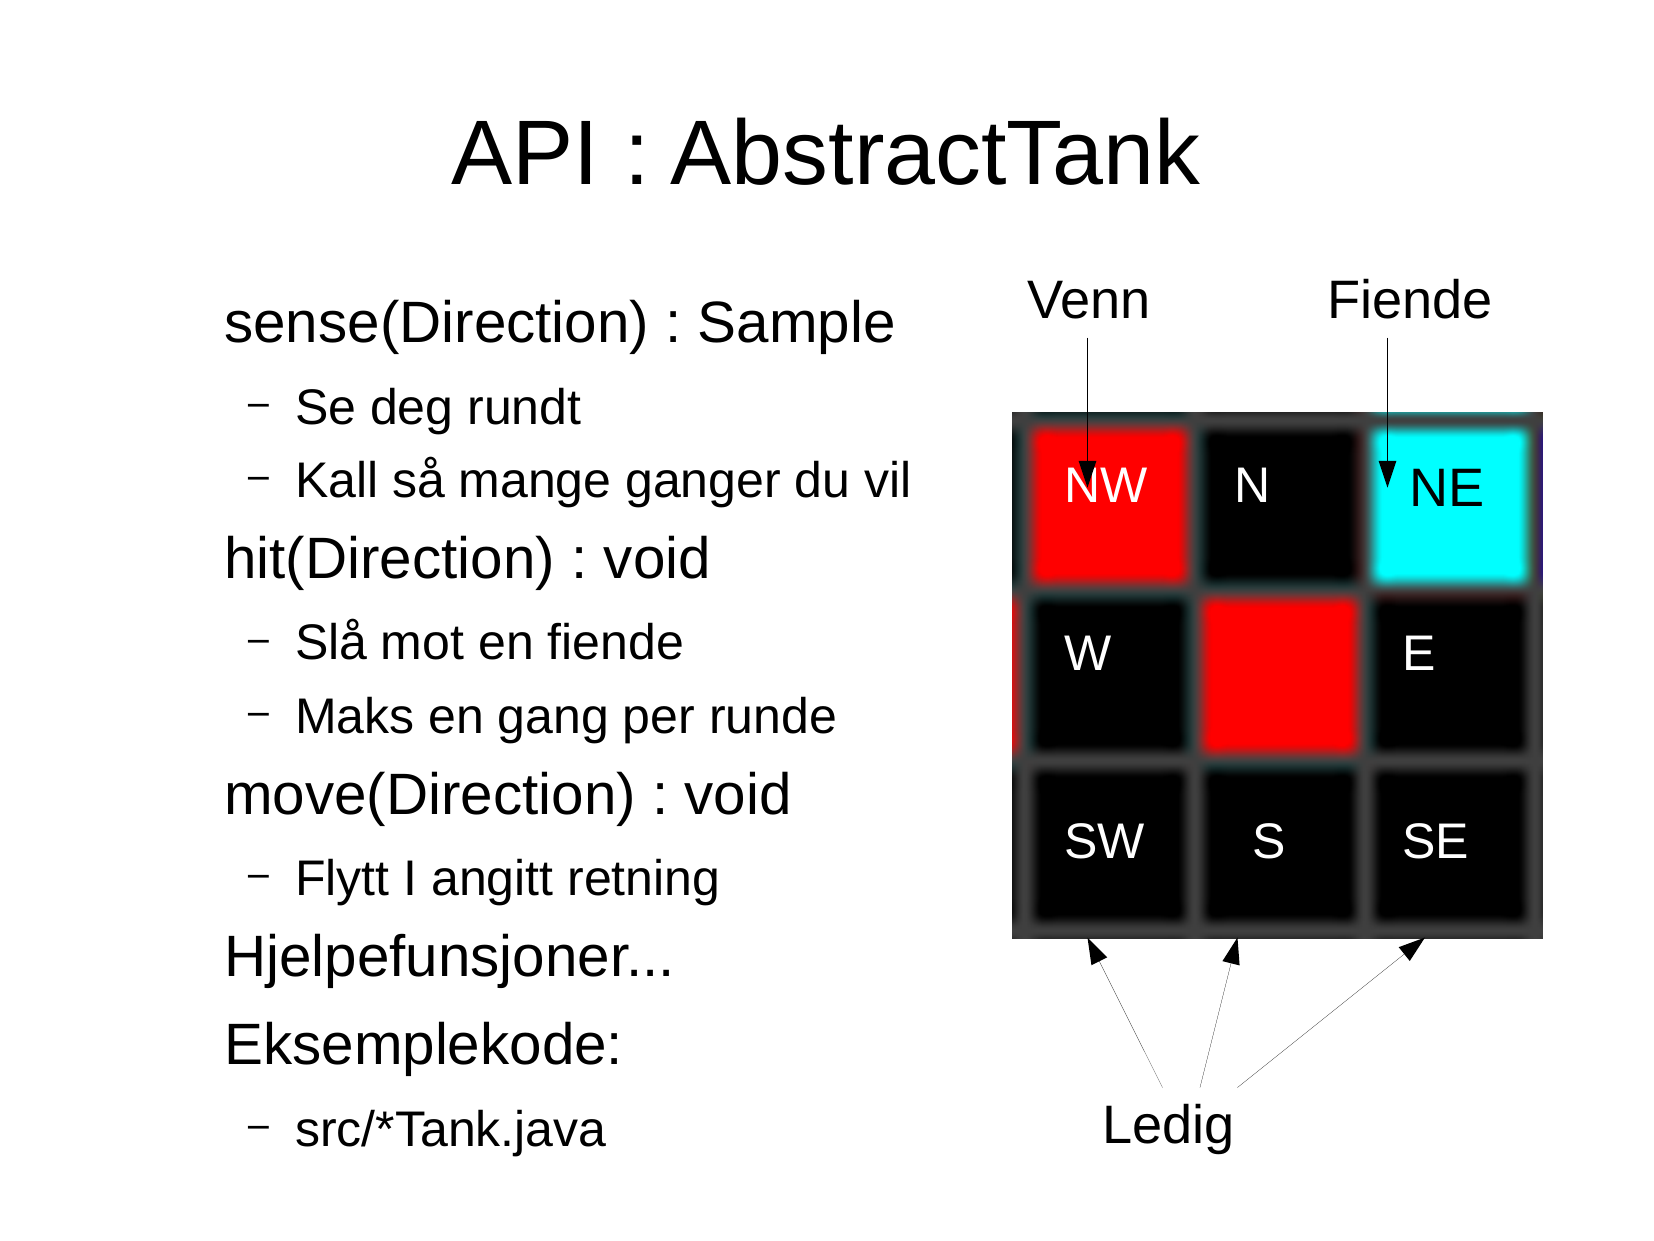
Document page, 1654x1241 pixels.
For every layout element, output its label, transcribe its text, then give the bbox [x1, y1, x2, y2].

list sense(Direction) : Sample Se deg rundt Kall så mange ganger du vil hit(Direction) : void Slå mot en fiende Maks en gang per runde move(Direction) : void Flytt I angitt retning Hjelpefunsjoner... Eksemplekode: src/*Tank.java [82, 290, 938, 1157]
text_box NW [1050, 450, 1201, 545]
text_box Fiende [1312, 262, 1509, 338]
text_box W [1050, 618, 1163, 713]
text_box SW [1050, 805, 1163, 901]
text_box E [1387, 618, 1501, 713]
text_box S [1237, 805, 1351, 901]
text_box Venn [1012, 262, 1167, 338]
text_box Ledig [1087, 1087, 1251, 1163]
text_box SE [1387, 805, 1501, 901]
text_box N [1219, 450, 1333, 545]
picture [1012, 412, 1543, 939]
title API : AbstractTank [82, 56, 1571, 250]
text_box NE [1394, 450, 1501, 526]
